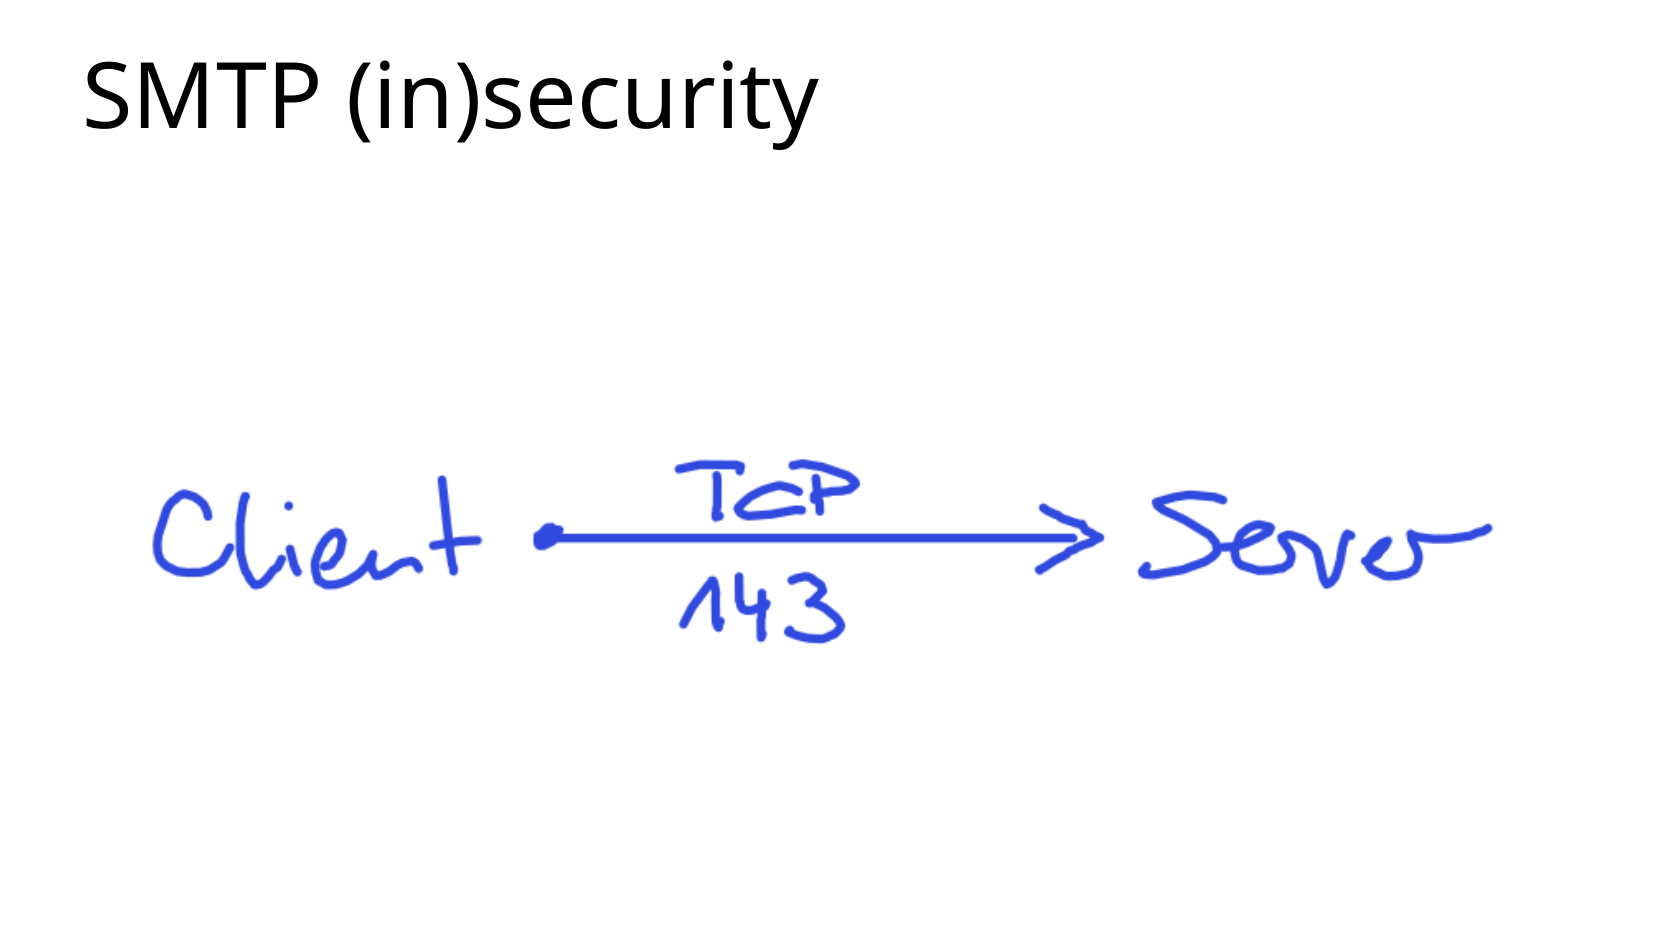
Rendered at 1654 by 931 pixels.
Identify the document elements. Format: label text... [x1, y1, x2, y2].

title SMTP (in)security [82, 37, 1571, 150]
picture [82, 357, 1571, 693]
